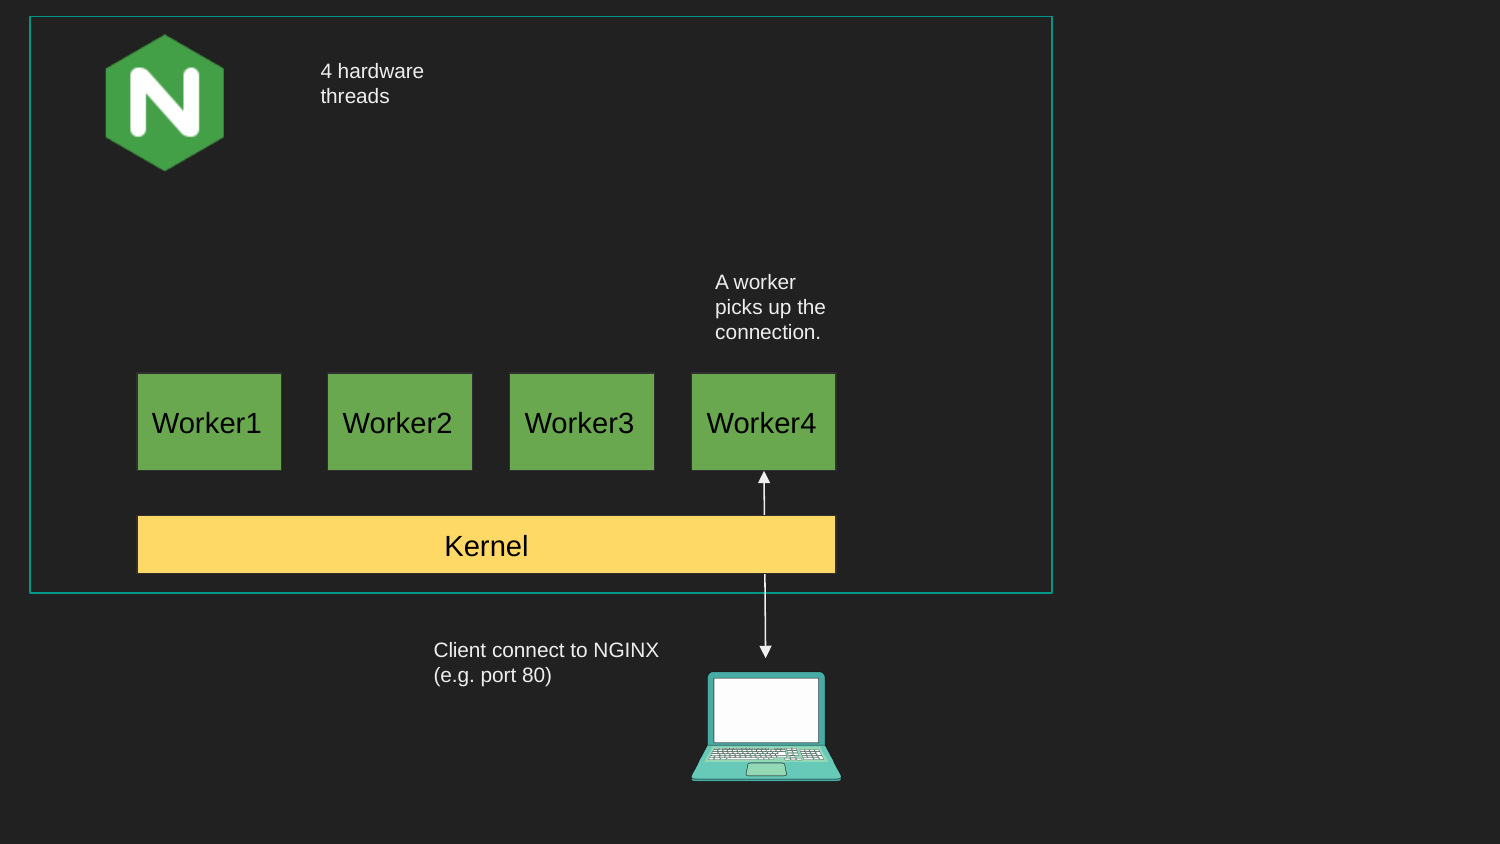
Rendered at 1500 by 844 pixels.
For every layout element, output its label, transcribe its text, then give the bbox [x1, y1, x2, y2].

text_box Worker4 [691, 372, 837, 471]
text_box Worker2 [327, 372, 473, 471]
text_box Worker3 [509, 372, 655, 471]
text_box Client connect to NGINX (e.g. port 80) [418, 621, 692, 702]
text_box Kernel [136, 515, 837, 574]
picture [90, 27, 240, 178]
text_box A worker picks up the connection. [700, 253, 851, 394]
text_box Worker1 [136, 372, 282, 471]
text_box 4 hardware threads [305, 42, 456, 123]
picture [644, 658, 888, 795]
